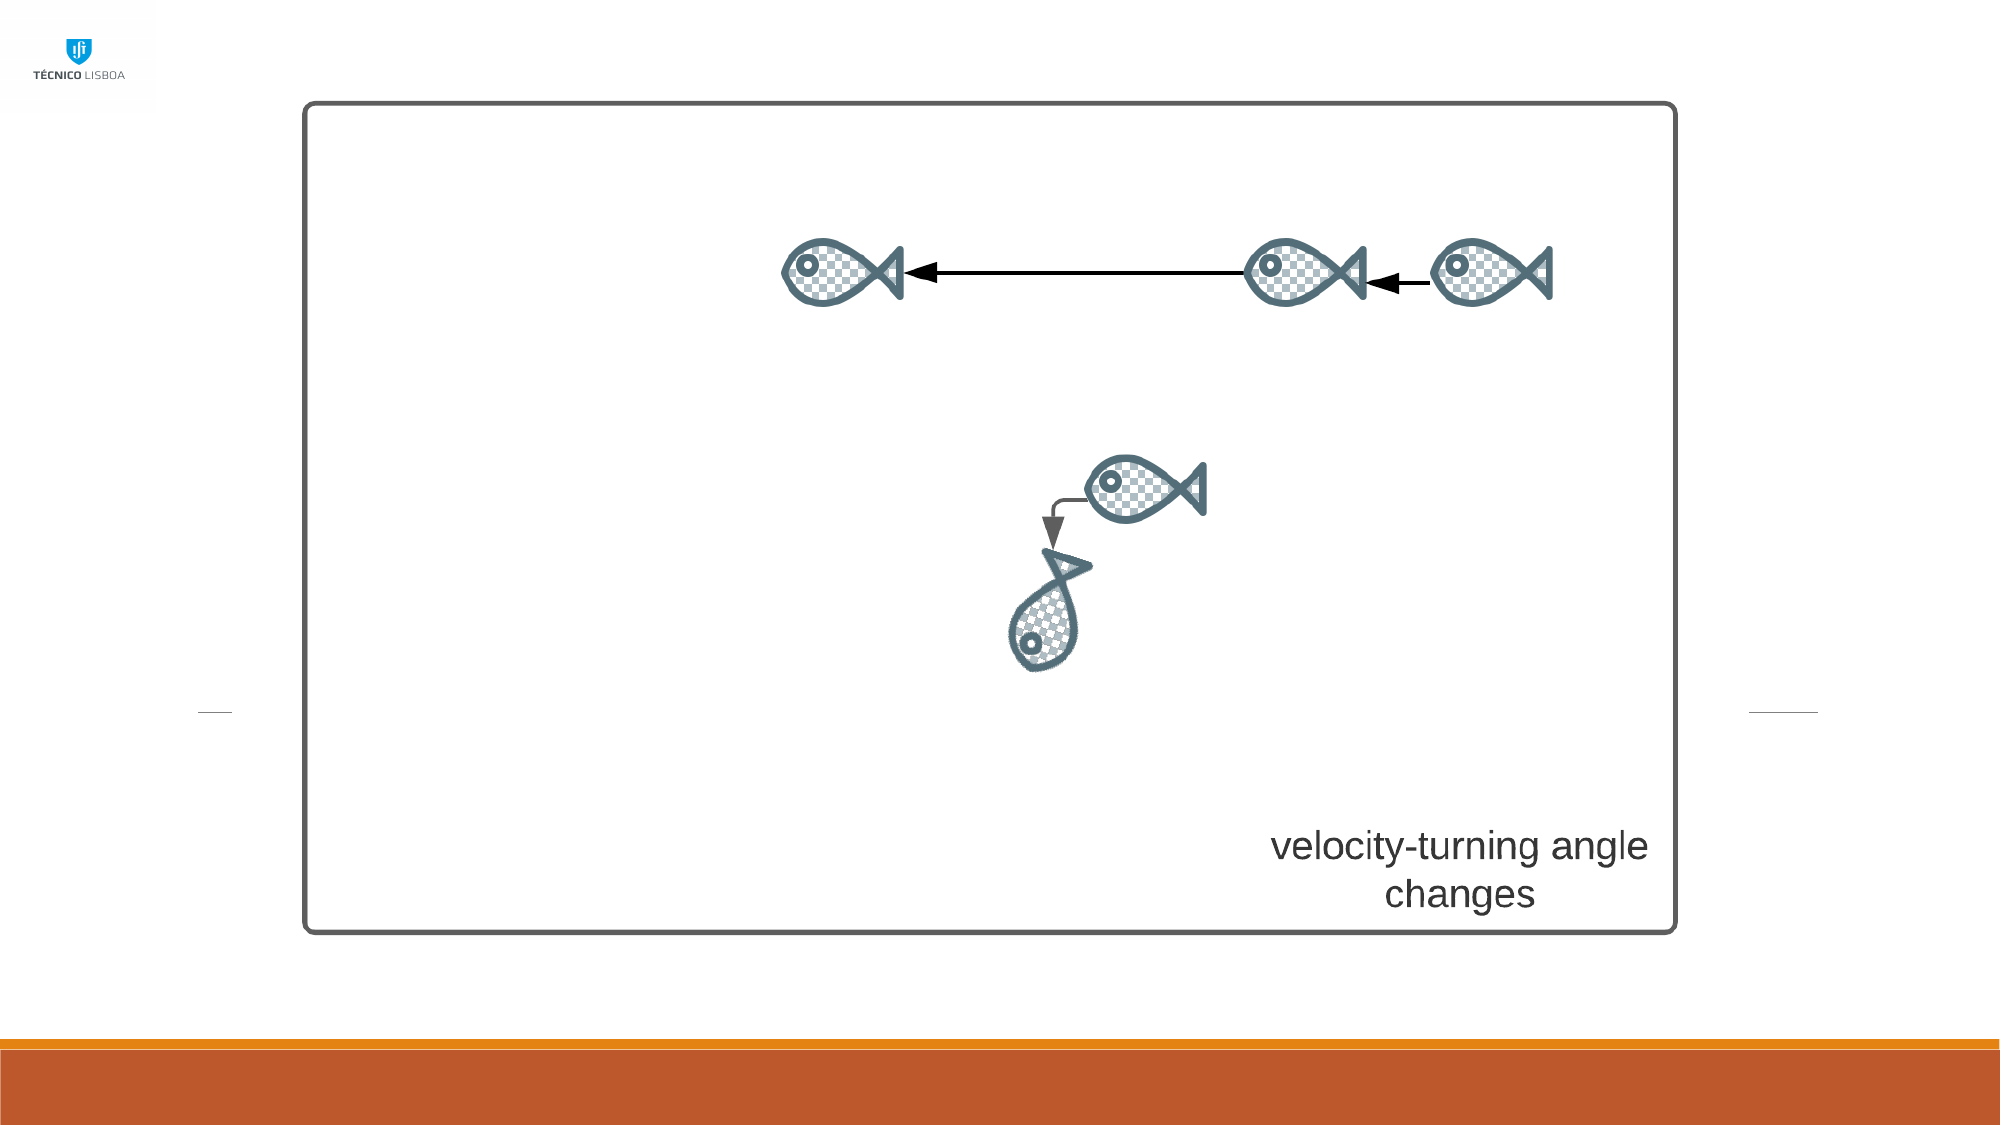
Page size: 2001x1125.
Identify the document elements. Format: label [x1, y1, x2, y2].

picture [29, 25, 124, 81]
picture [232, 30, 1749, 1004]
